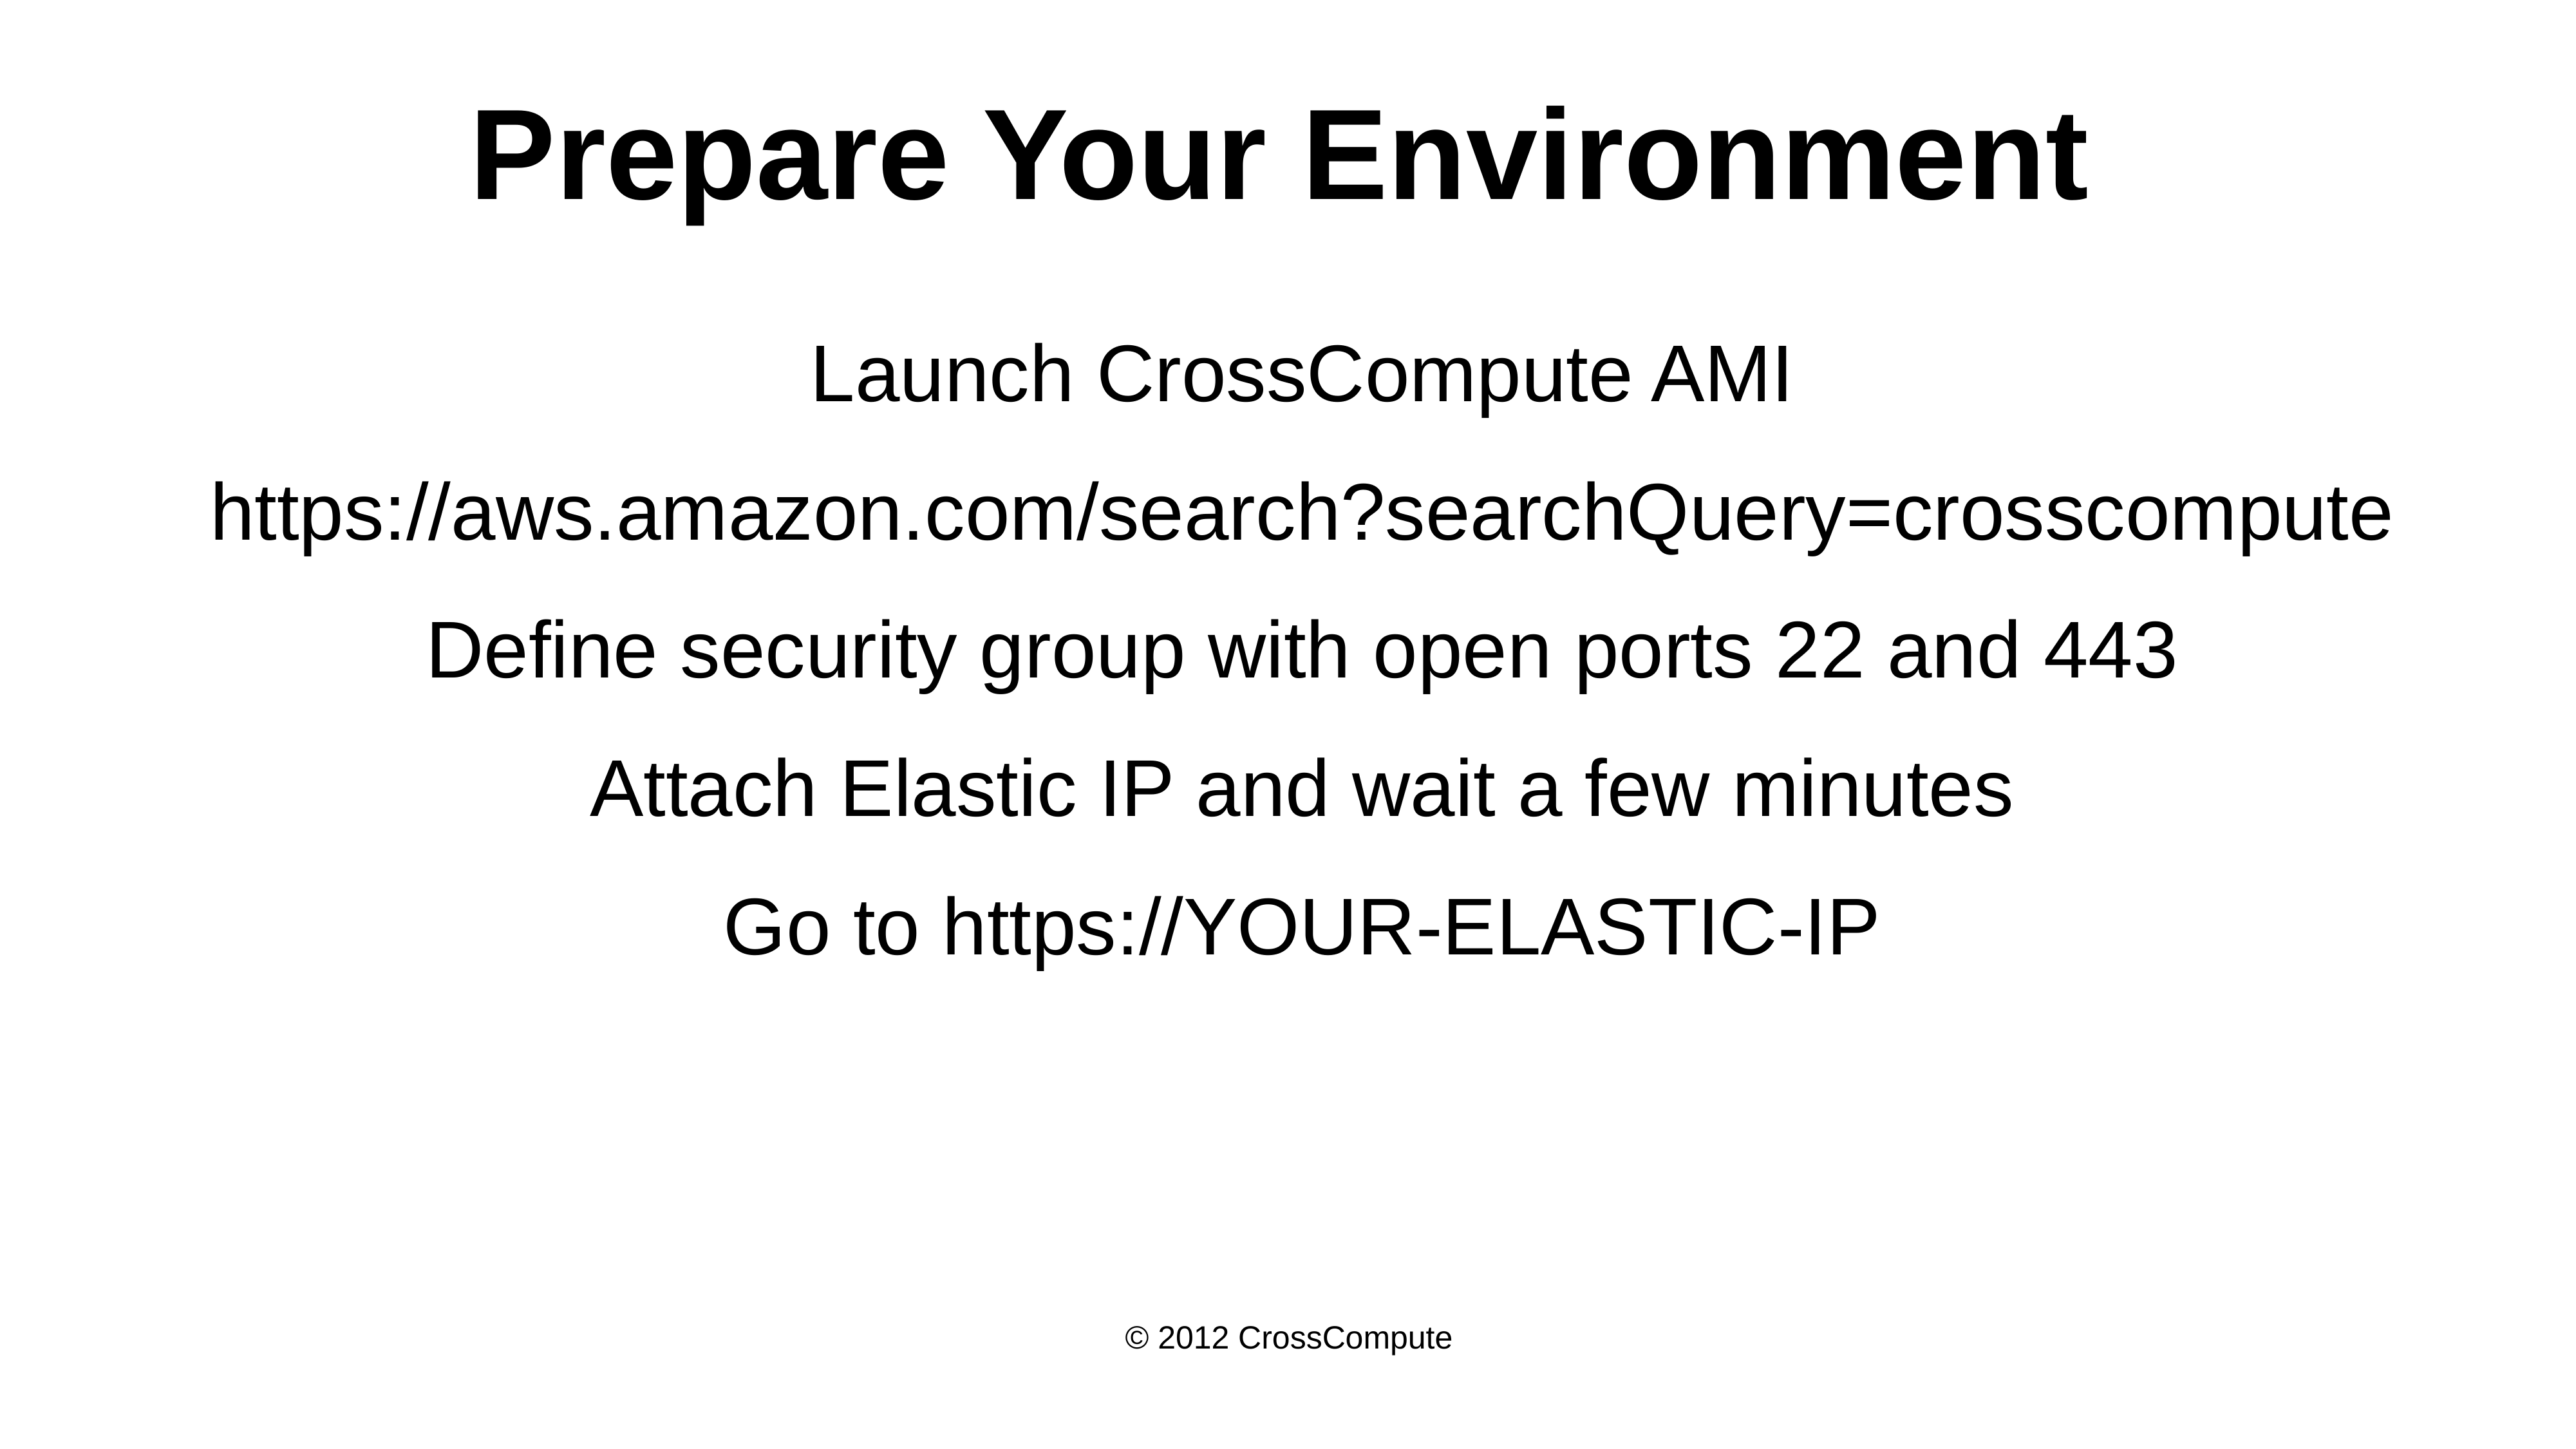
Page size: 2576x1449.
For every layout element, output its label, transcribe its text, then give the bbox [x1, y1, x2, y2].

title Prepare Your Environment [72, 19, 2488, 290]
list Launch CrossCompute AMI https://aws.amazon.com/search?searchQuery=crosscompute Define security group with open ports 22 and 443 Attach Elastic IP and wait a few minutes Go to https://YOUR-ELASTIC-IP [72, 328, 2488, 1249]
